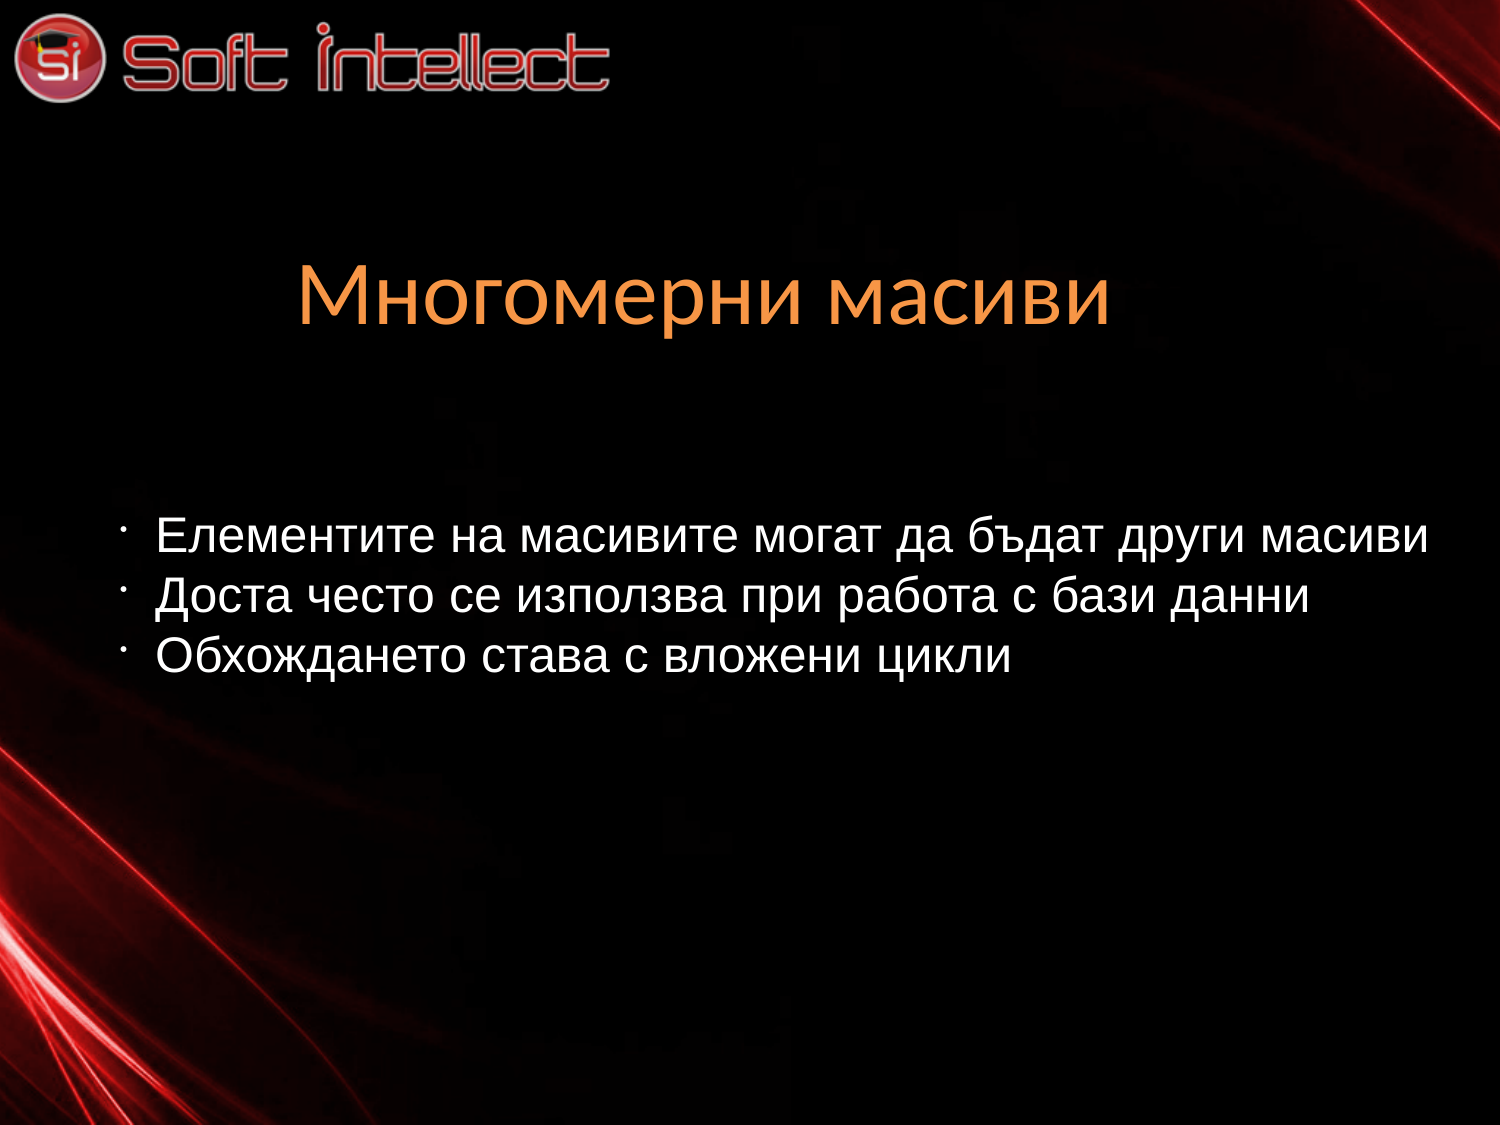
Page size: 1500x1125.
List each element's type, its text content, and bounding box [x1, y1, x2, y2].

text_box Многомерни масиви [30, 194, 1380, 382]
picture [0, 0, 1500, 1125]
text_box Елементите на масивите могат да бъдат други масиви Доста често се използва при работа с бази данни Обхождането става с вложени цикли [105, 495, 1470, 825]
